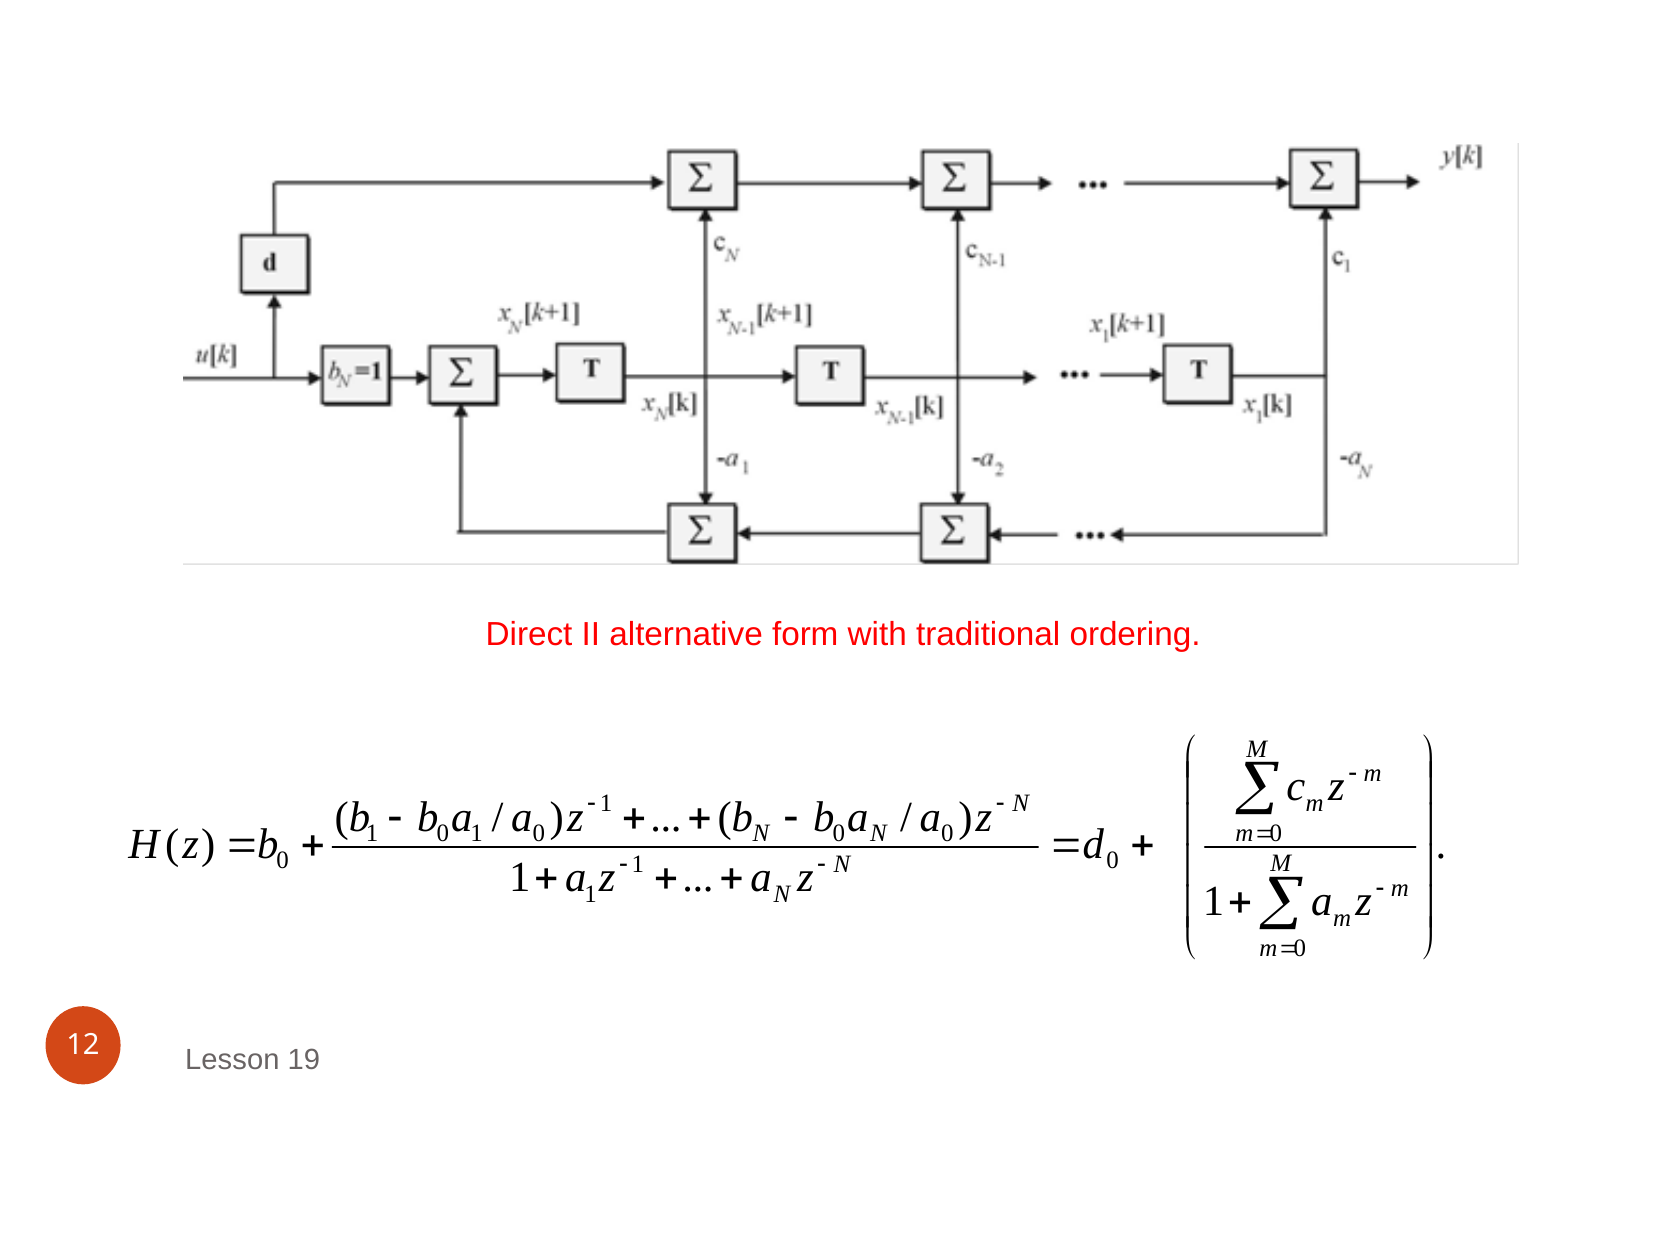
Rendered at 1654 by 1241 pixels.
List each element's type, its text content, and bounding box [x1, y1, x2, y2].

chart [120, 726, 1452, 969]
picture [183, 143, 1521, 569]
text_box <number> [45, 1006, 121, 1085]
text_box Lesson 19 [170, 1018, 646, 1097]
text_box Direct II alternative form with traditional ordering. [470, 575, 1263, 701]
